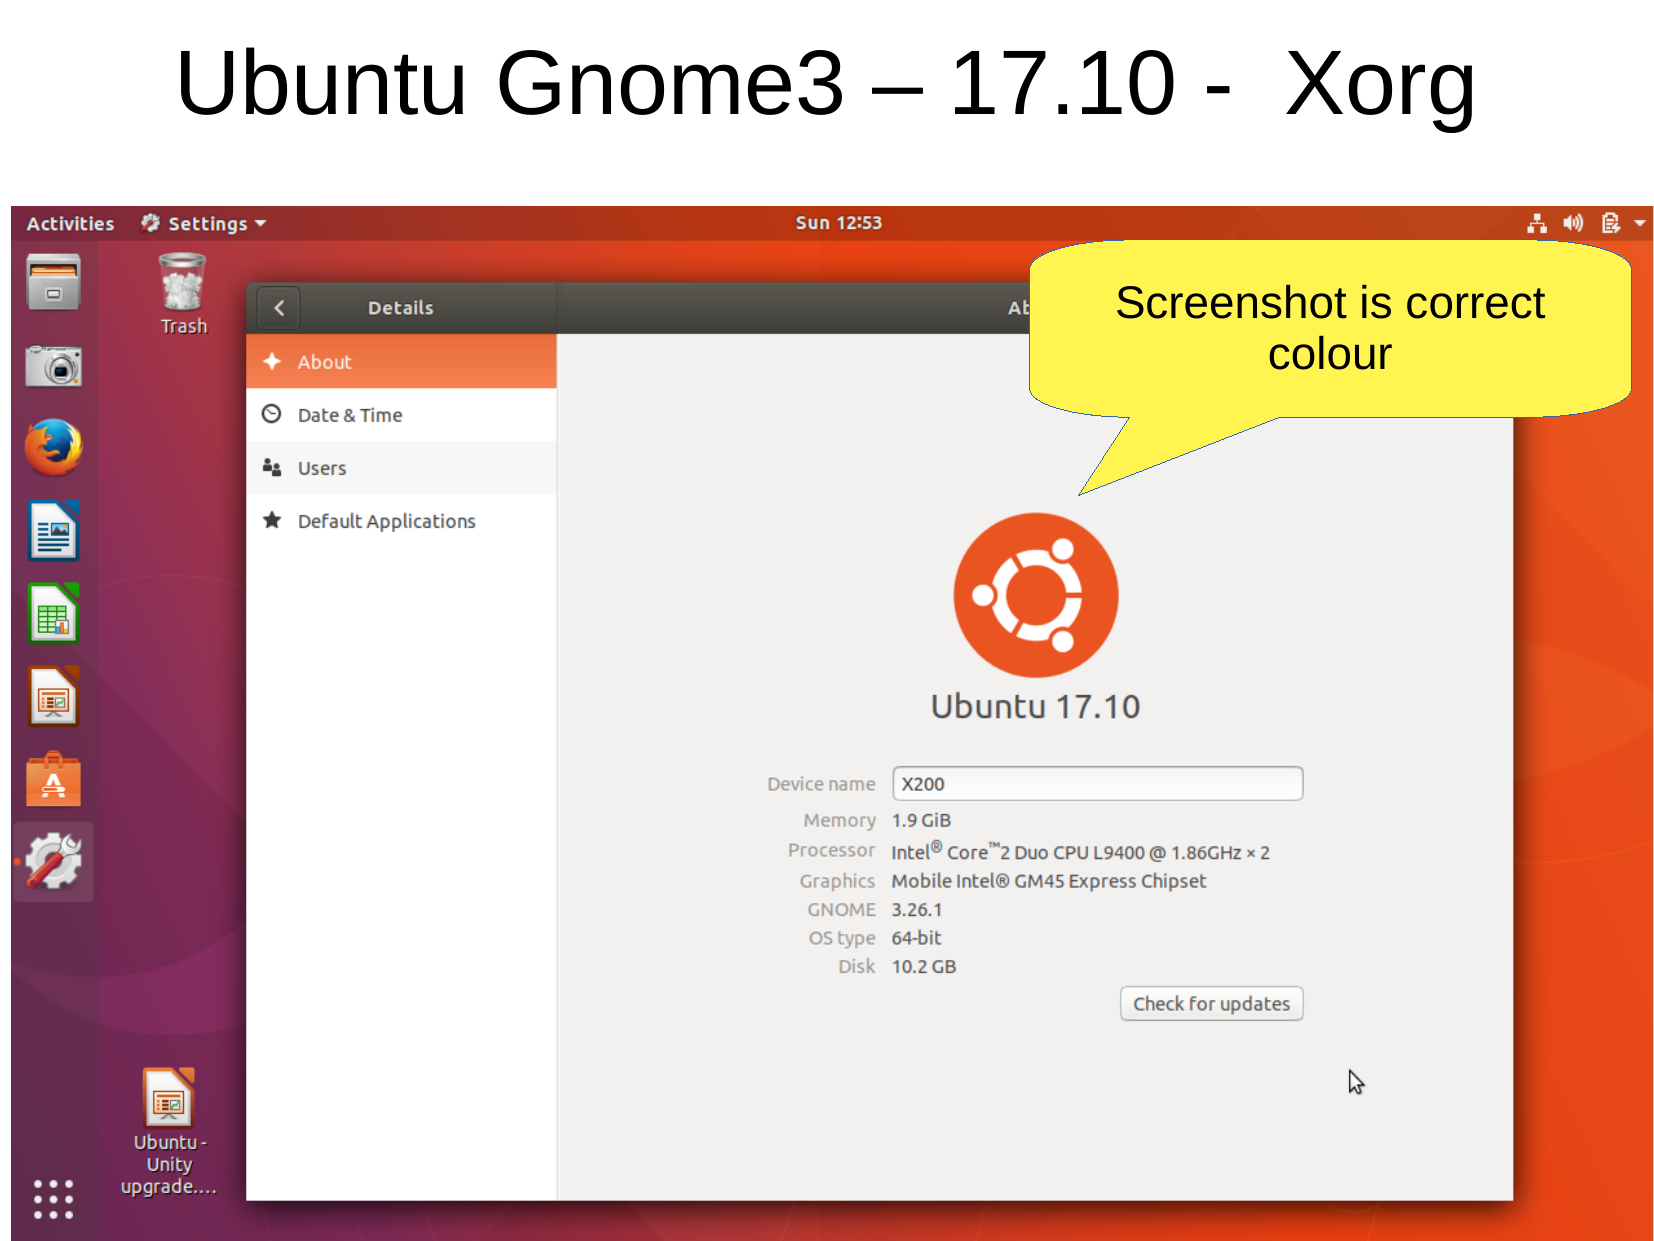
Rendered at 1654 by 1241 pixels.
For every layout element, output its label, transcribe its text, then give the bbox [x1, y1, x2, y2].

title Ubuntu Gnome3 – 17.10 - Xorg [82, 31, 1571, 134]
text_box Screenshot is correct colour [1029, 239, 1632, 496]
picture [11, 206, 1654, 1241]
